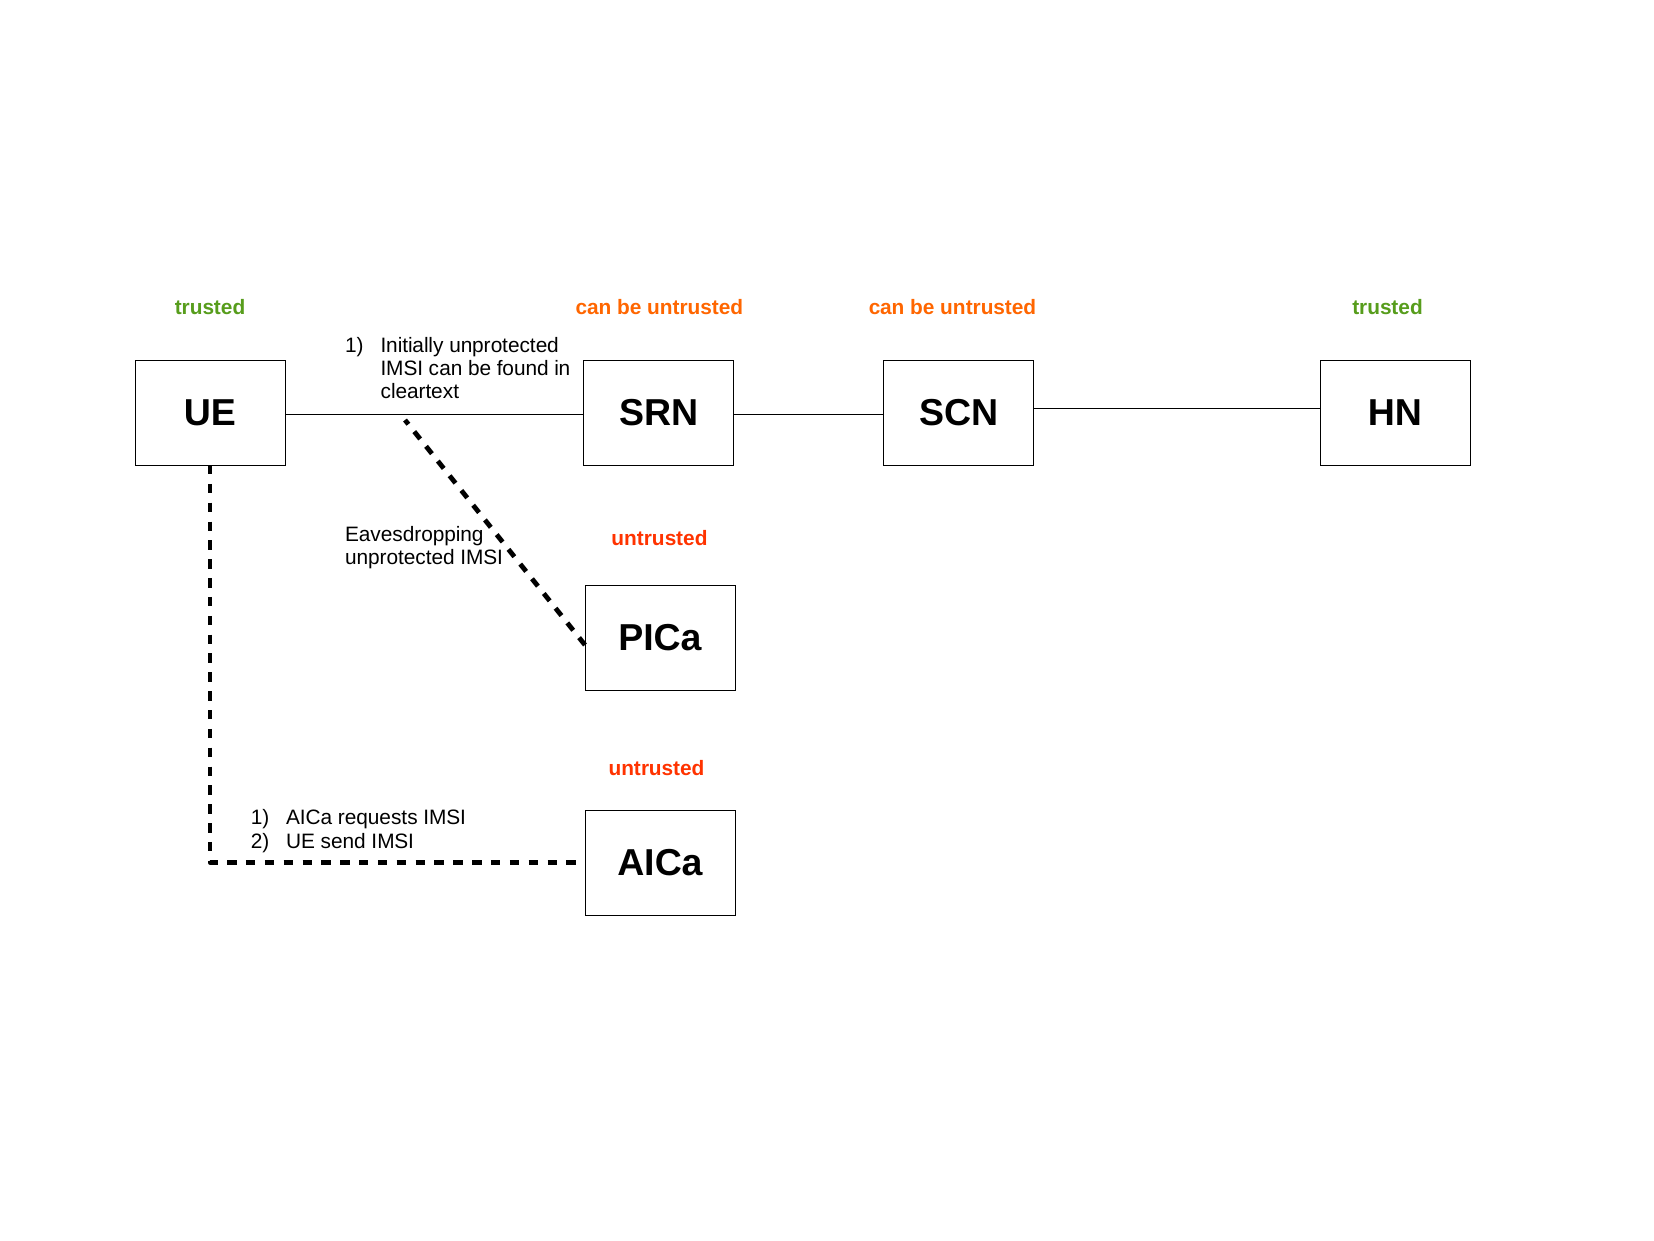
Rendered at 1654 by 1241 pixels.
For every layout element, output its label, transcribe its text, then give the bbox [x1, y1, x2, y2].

text_box AICa requests IMSI UE send IMSI [235, 769, 431, 890]
text_box HN [1320, 360, 1471, 466]
text_box SCN [883, 360, 1034, 466]
text_box can be untrusted [885, 285, 1021, 331]
text_box Eavesdropping unprotected IMSI [330, 485, 526, 606]
text_box AICa [585, 810, 736, 916]
text_box trusted [1320, 285, 1456, 331]
text_box untrusted [583, 515, 736, 561]
text_box SRN [583, 360, 734, 466]
text_box Initially unprotected IMSI can be found in cleartext [330, 308, 526, 429]
text_box untrusted [583, 745, 730, 791]
text_box PICa [585, 585, 736, 691]
text_box trusted [135, 285, 286, 331]
text_box UE [135, 360, 286, 466]
text_box can be untrusted [583, 285, 736, 331]
